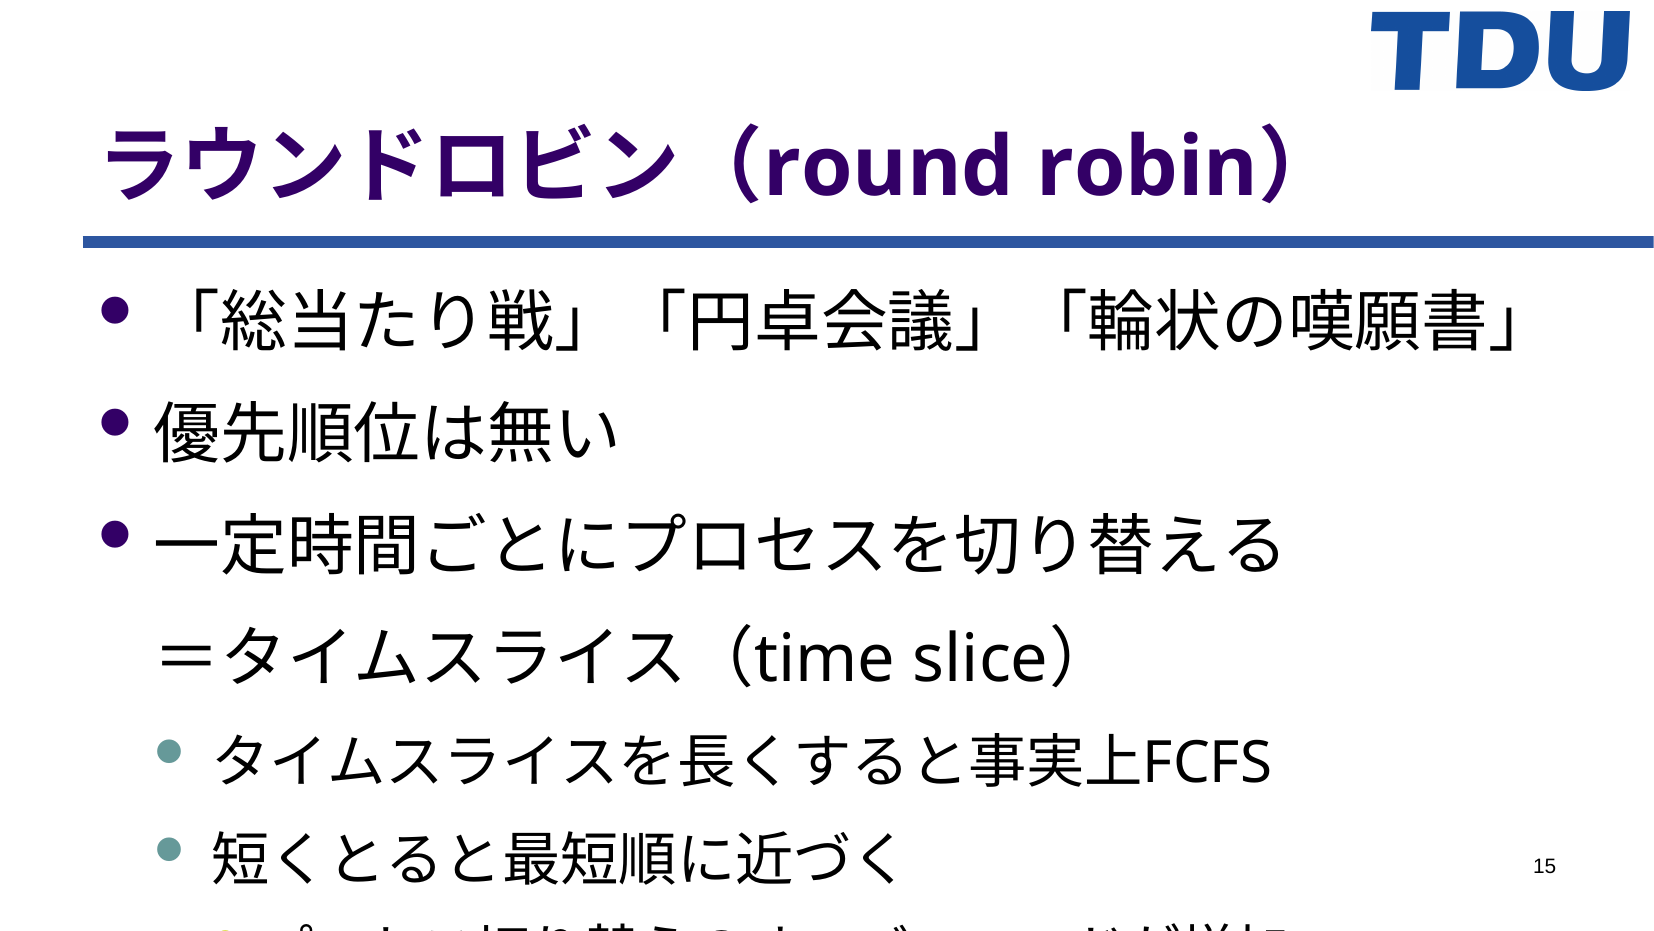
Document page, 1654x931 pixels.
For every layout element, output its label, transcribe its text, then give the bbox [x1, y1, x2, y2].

list 「総当たり戦」「円卓会議」「輪状の嘆願書」 優先順位は無い 一定時間ごとにプロセスを切り替える ＝タイムスライス（time slice） タイムスライスを長くすると事実上FCFS 短くとると最短順に近づく プロセス切り替えのオーバーヘッドが増加 [82, 259, 1571, 830]
picture [1371, 11, 1630, 91]
title ラウンドロビン（round robin） [82, 51, 1571, 228]
